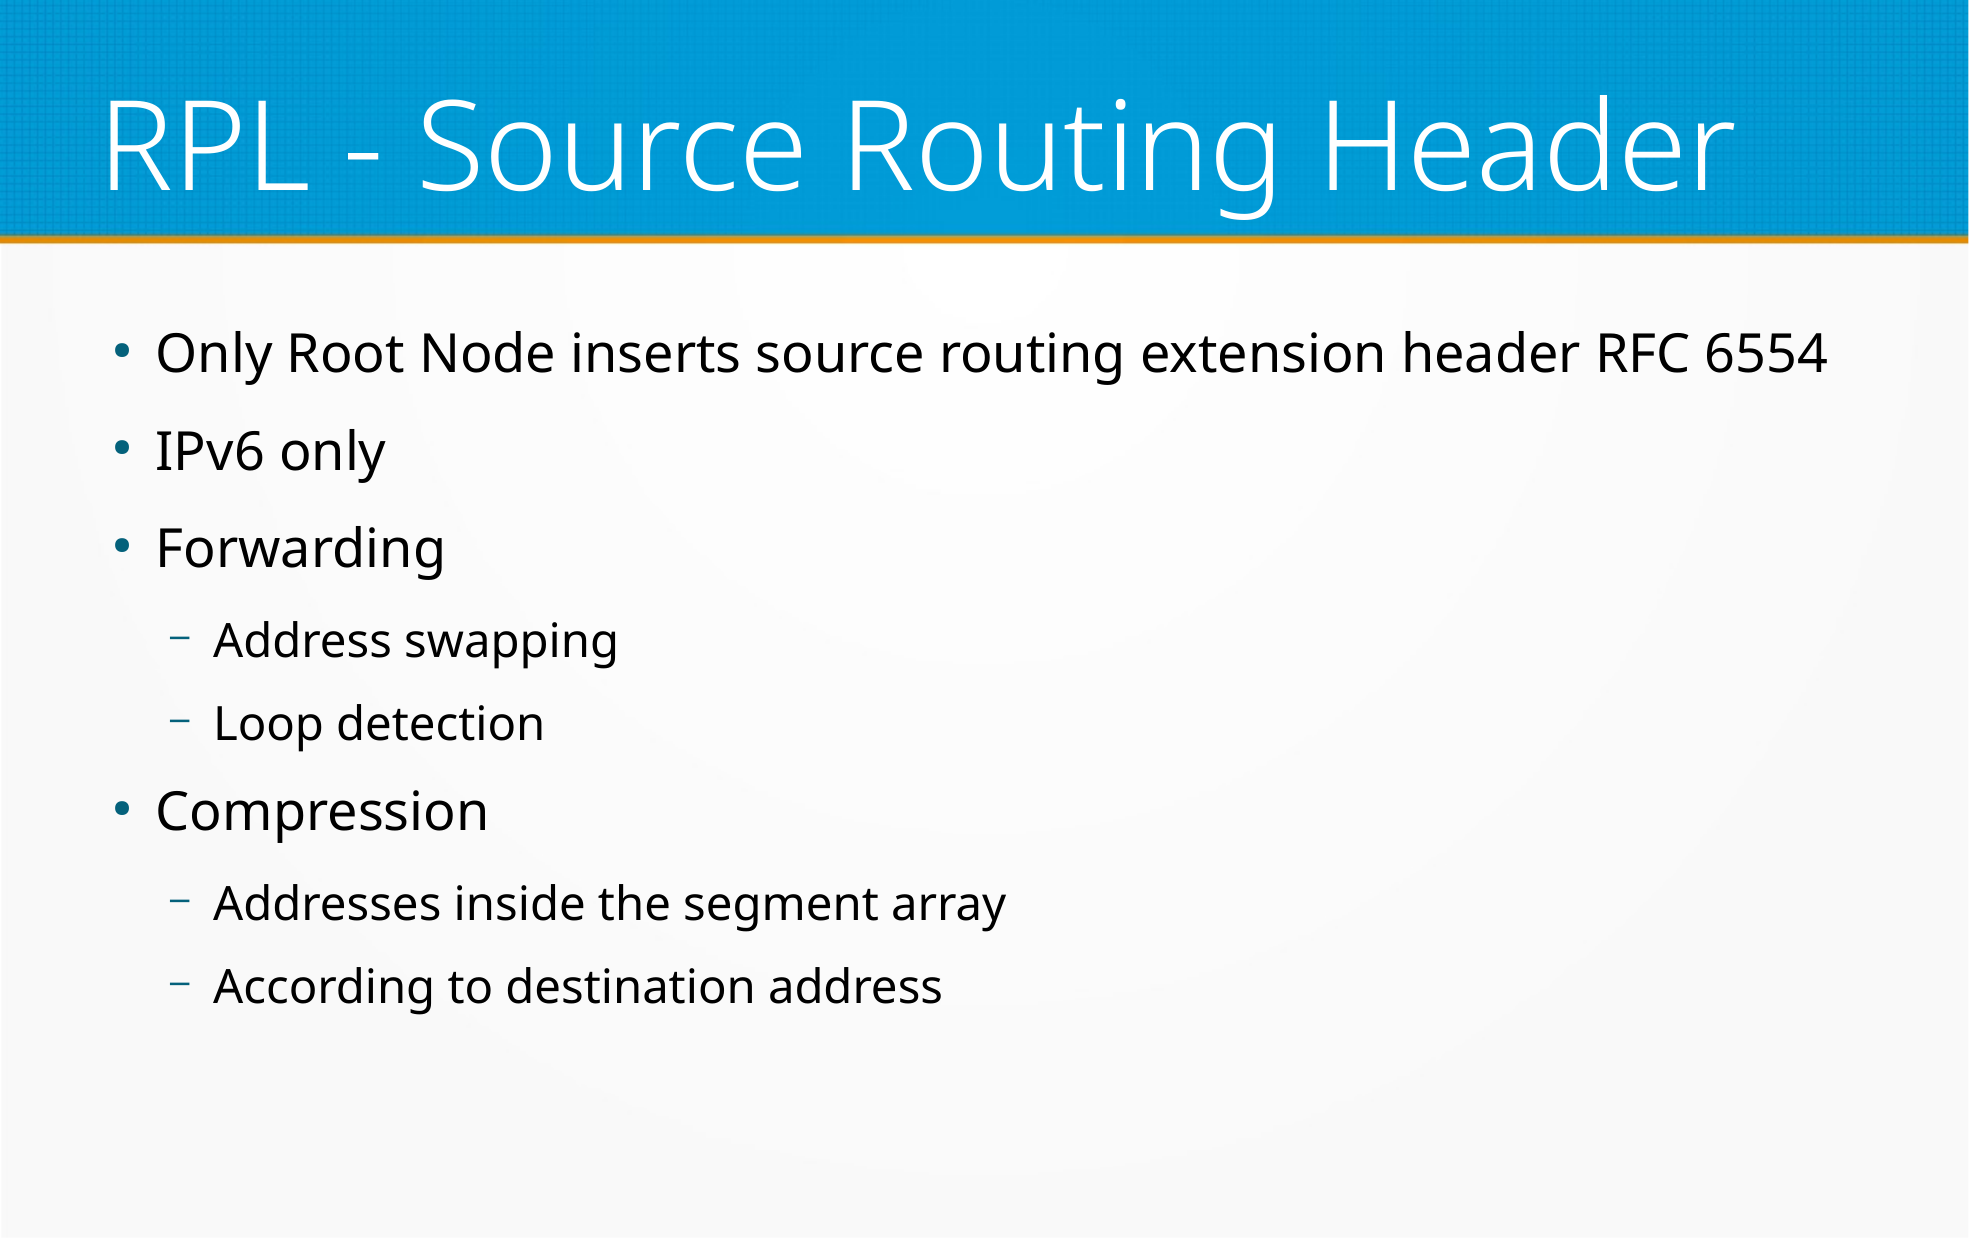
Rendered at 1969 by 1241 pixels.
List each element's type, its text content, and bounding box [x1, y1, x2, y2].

title RPL - Source Routing Header [98, 19, 1870, 227]
list Only Root Node inserts source routing extension header RFC 6554 IPv6 only Forwarding Address swapping Loop detection Compression Addresses inside the segment array According to destination address [98, 315, 1861, 1081]
picture [0, 233, 1969, 1241]
